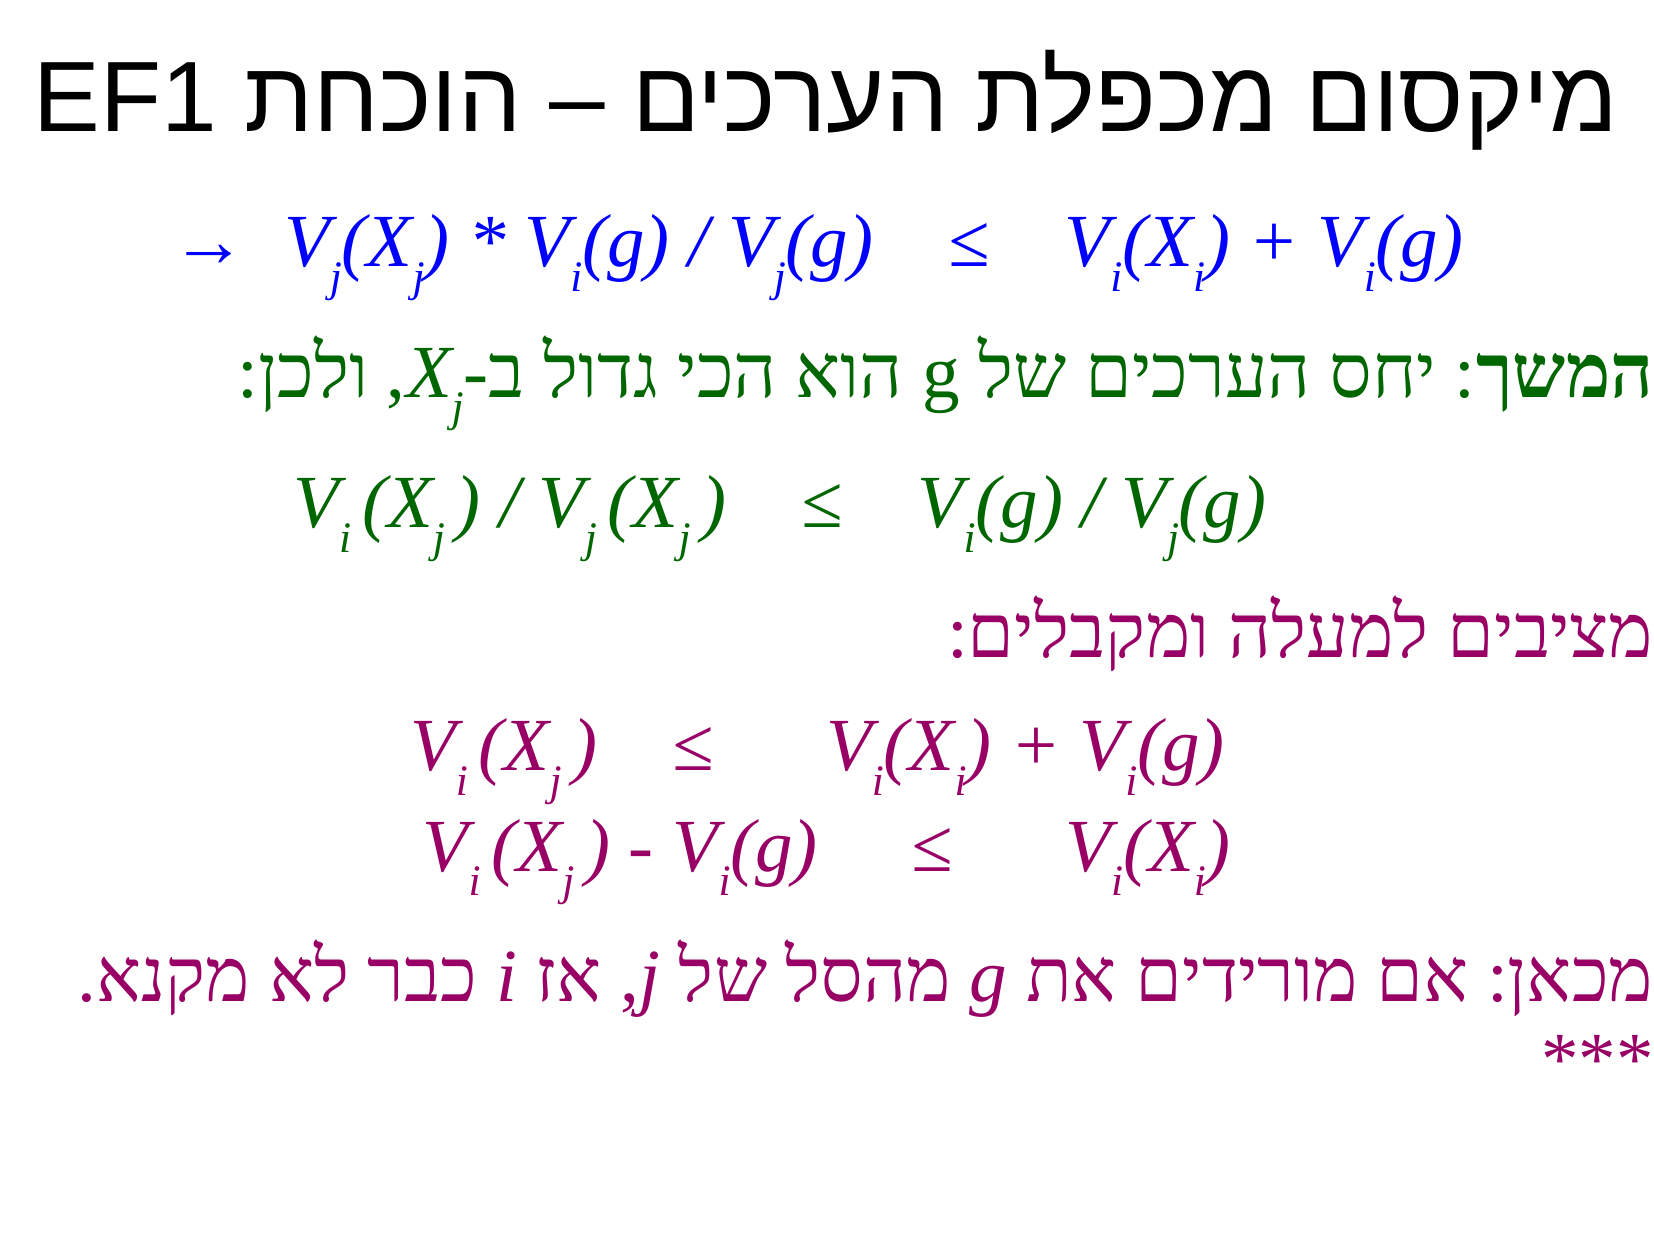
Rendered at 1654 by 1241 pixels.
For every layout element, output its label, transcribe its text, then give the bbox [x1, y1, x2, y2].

title מיקסום מכפלת הערכים – הוכחת EF1 [0, 28, 1654, 166]
list → Vj(Xj) * Vi(g) / Vj(g) ≤ Vi(Xi) + Vi(g) המשך: יחס הערכים של g הוא הכי גדול ב-Xj, ולכן: Vi (Xj ) / Vj (Xj ) ≤ Vi(g) / Vj(g) מציבים למעלה ומקבלים: Vi (Xj ) ≤ Vi(Xi) + Vi(g) Vi (Xj ) - Vi(g) ≤ Vi(Xi) מכאן: אם מורידים את g מהסל של j, אז i כבר לא מקנא. *** [0, 199, 1654, 1241]
